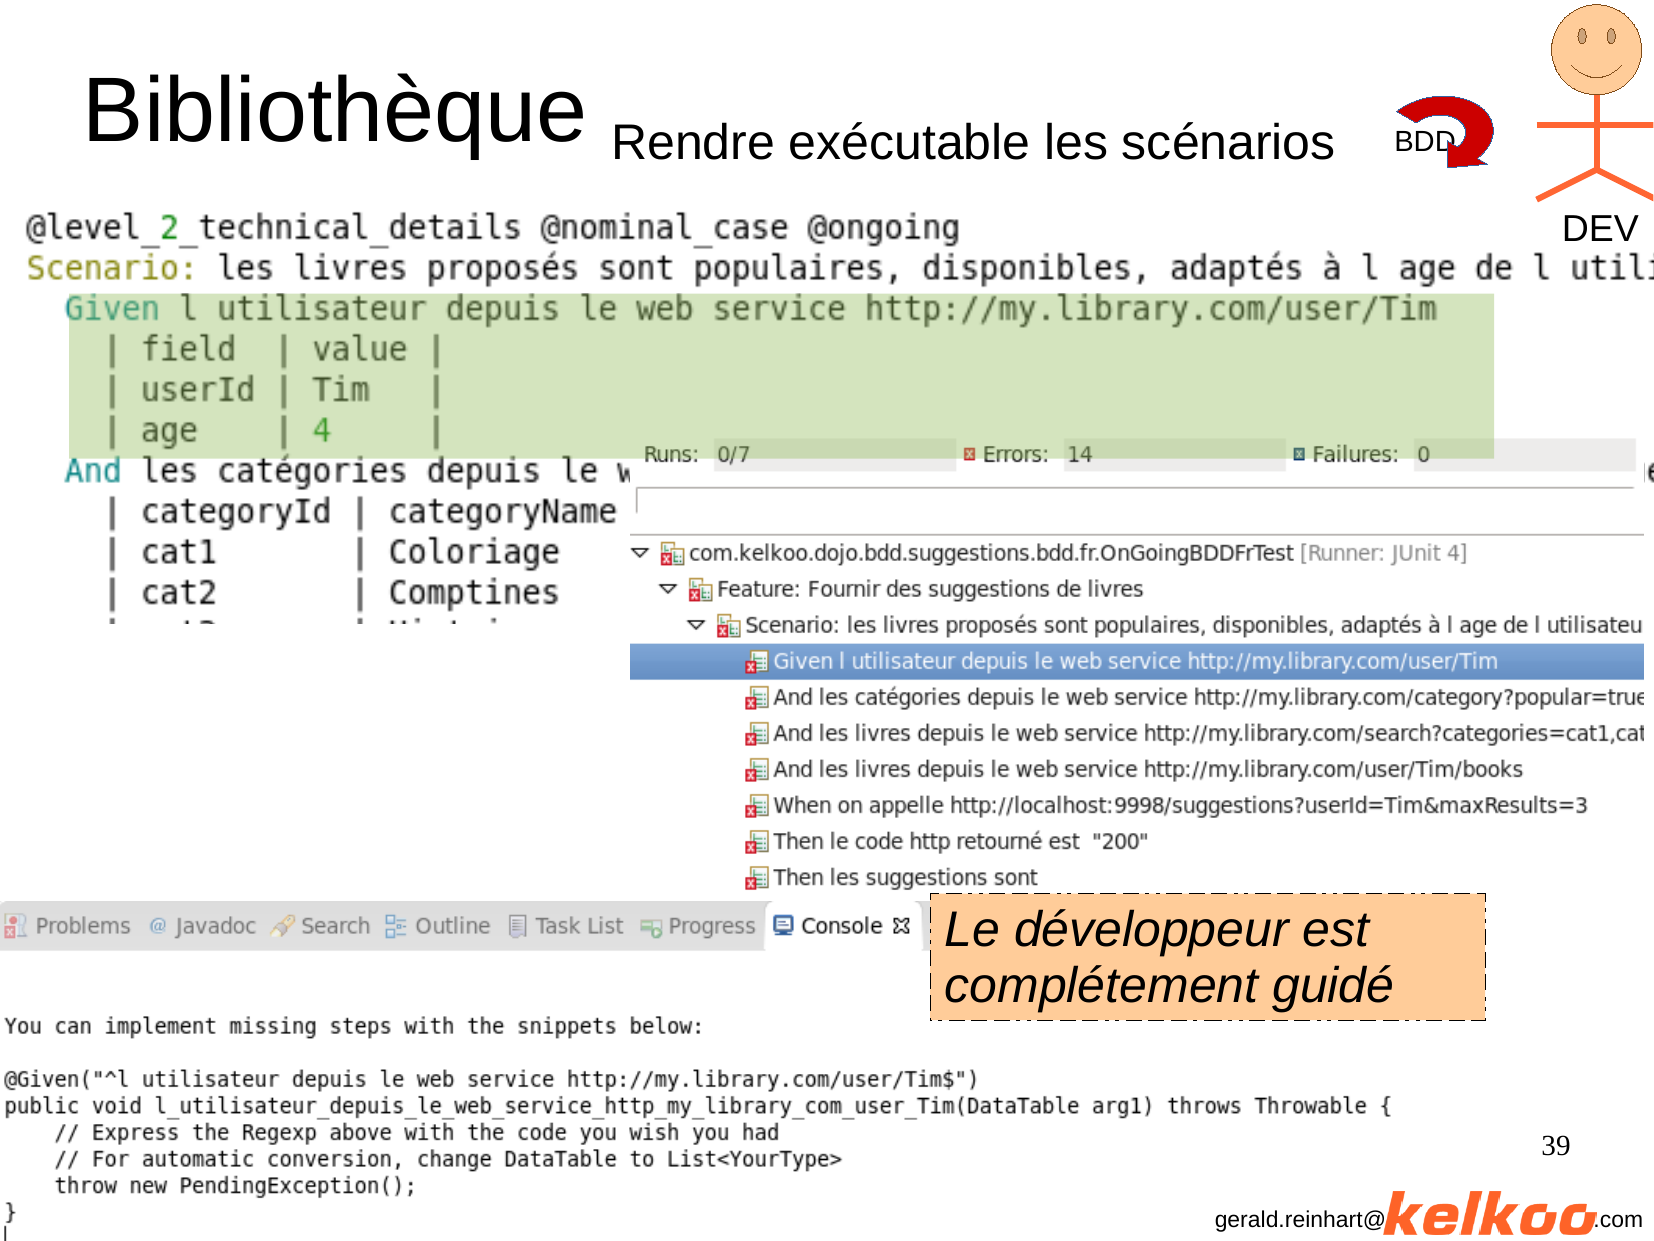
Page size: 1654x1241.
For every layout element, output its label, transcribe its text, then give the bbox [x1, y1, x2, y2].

picture [0, 187, 1654, 1241]
text_box gerald.reinhart@ .com [1193, 1199, 1654, 1241]
text_box [1571, 4, 1642, 95]
text_box DEV [1536, 199, 1654, 257]
text_box Le développeur est complétement guidé [930, 893, 1486, 1021]
picture [1571, 187, 1646, 199]
text_box BDD [1365, 117, 1465, 166]
text_box BDD [1479, 151, 1486, 162]
text_box Rendre exécutable les scénarios [596, 106, 1351, 178]
text_box [69, 293, 1495, 459]
picture [1641, 187, 1654, 194]
title Bibliothèque [82, 5, 1571, 213]
text_box [1396, 96, 1494, 168]
